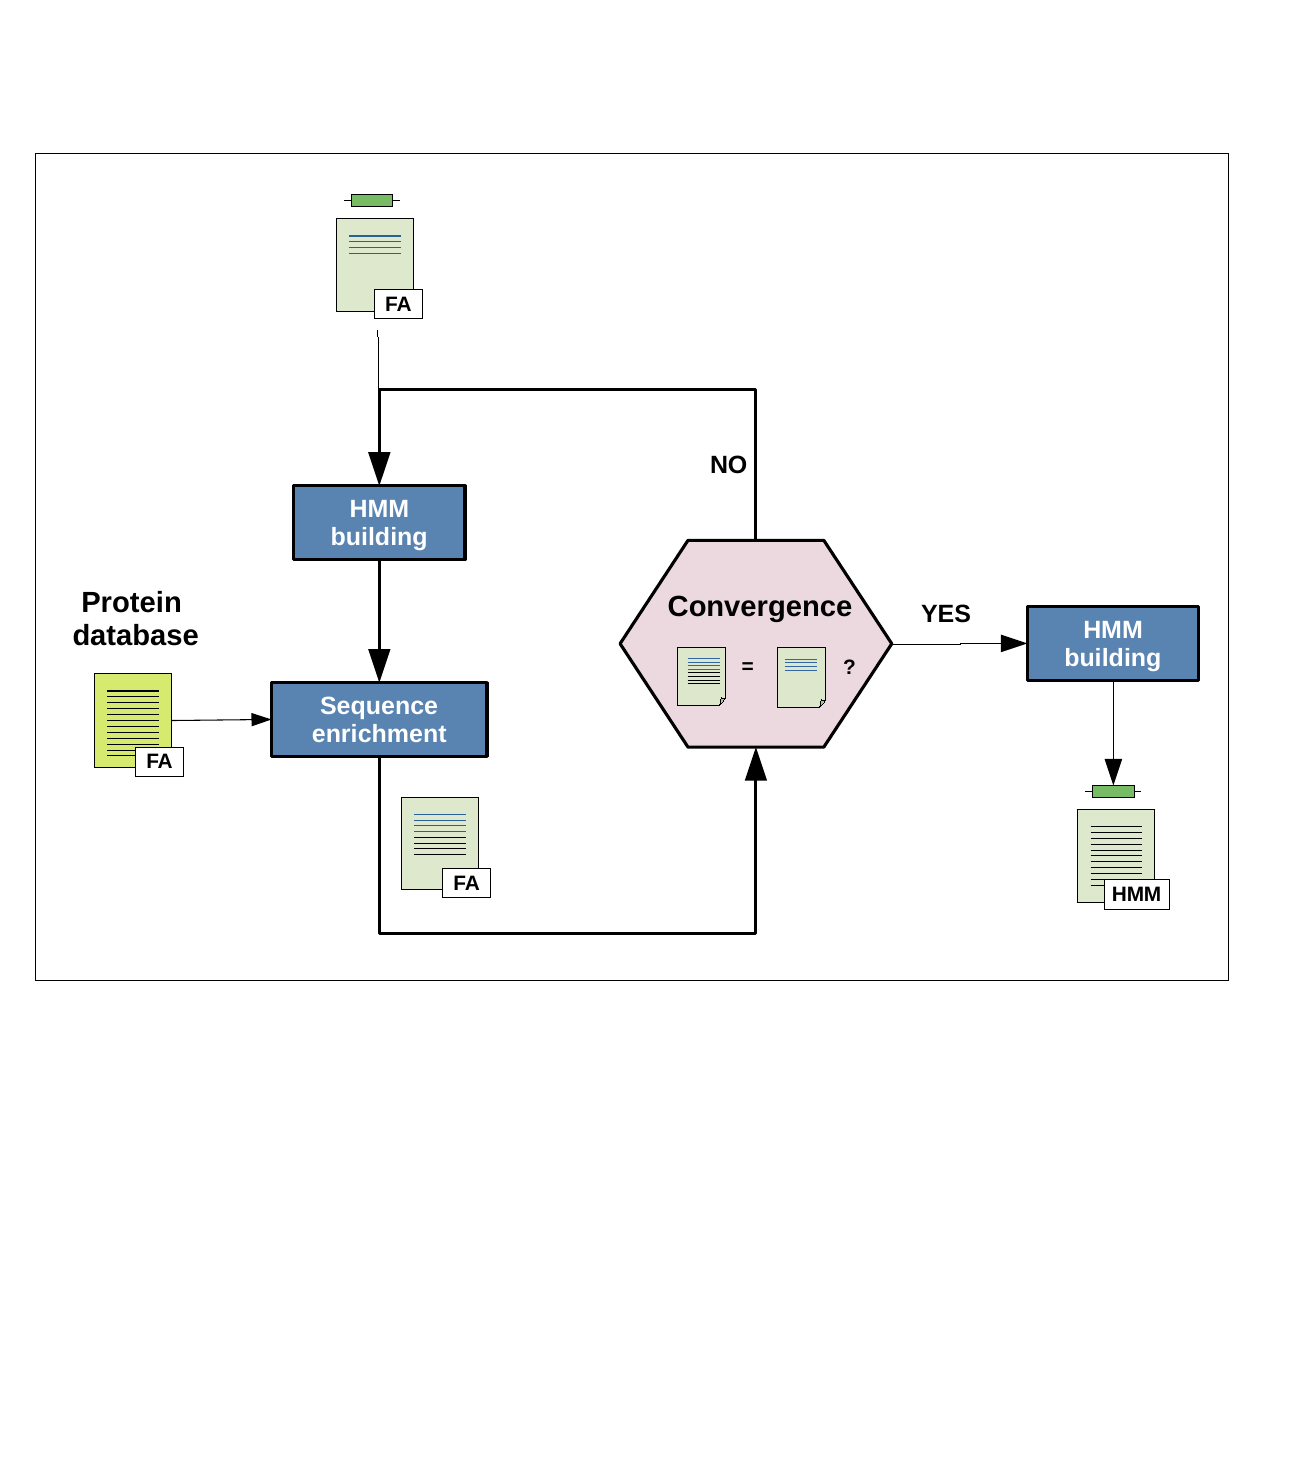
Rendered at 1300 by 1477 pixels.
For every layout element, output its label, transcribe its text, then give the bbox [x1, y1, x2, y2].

text_box YES [889, 592, 1003, 636]
text_box FA [442, 868, 491, 898]
text_box HMM building [1027, 606, 1199, 681]
text_box [1092, 785, 1135, 798]
text_box [1077, 809, 1155, 903]
text_box NO [687, 443, 771, 487]
text_box Protein database [47, 578, 225, 660]
text_box [620, 619, 892, 748]
text_box FA [135, 747, 184, 777]
text_box ? [815, 647, 884, 710]
text_box [336, 218, 414, 312]
text_box [401, 797, 479, 890]
text_box [660, 540, 852, 582]
text_box = [718, 647, 777, 710]
text_box Convergence [636, 582, 884, 637]
text_box [351, 194, 393, 207]
text_box Sequence enrichment [271, 682, 488, 757]
text_box [94, 673, 172, 768]
text_box HMM [1104, 879, 1170, 910]
text_box FA [374, 289, 423, 319]
text_box HMM building [293, 485, 466, 560]
